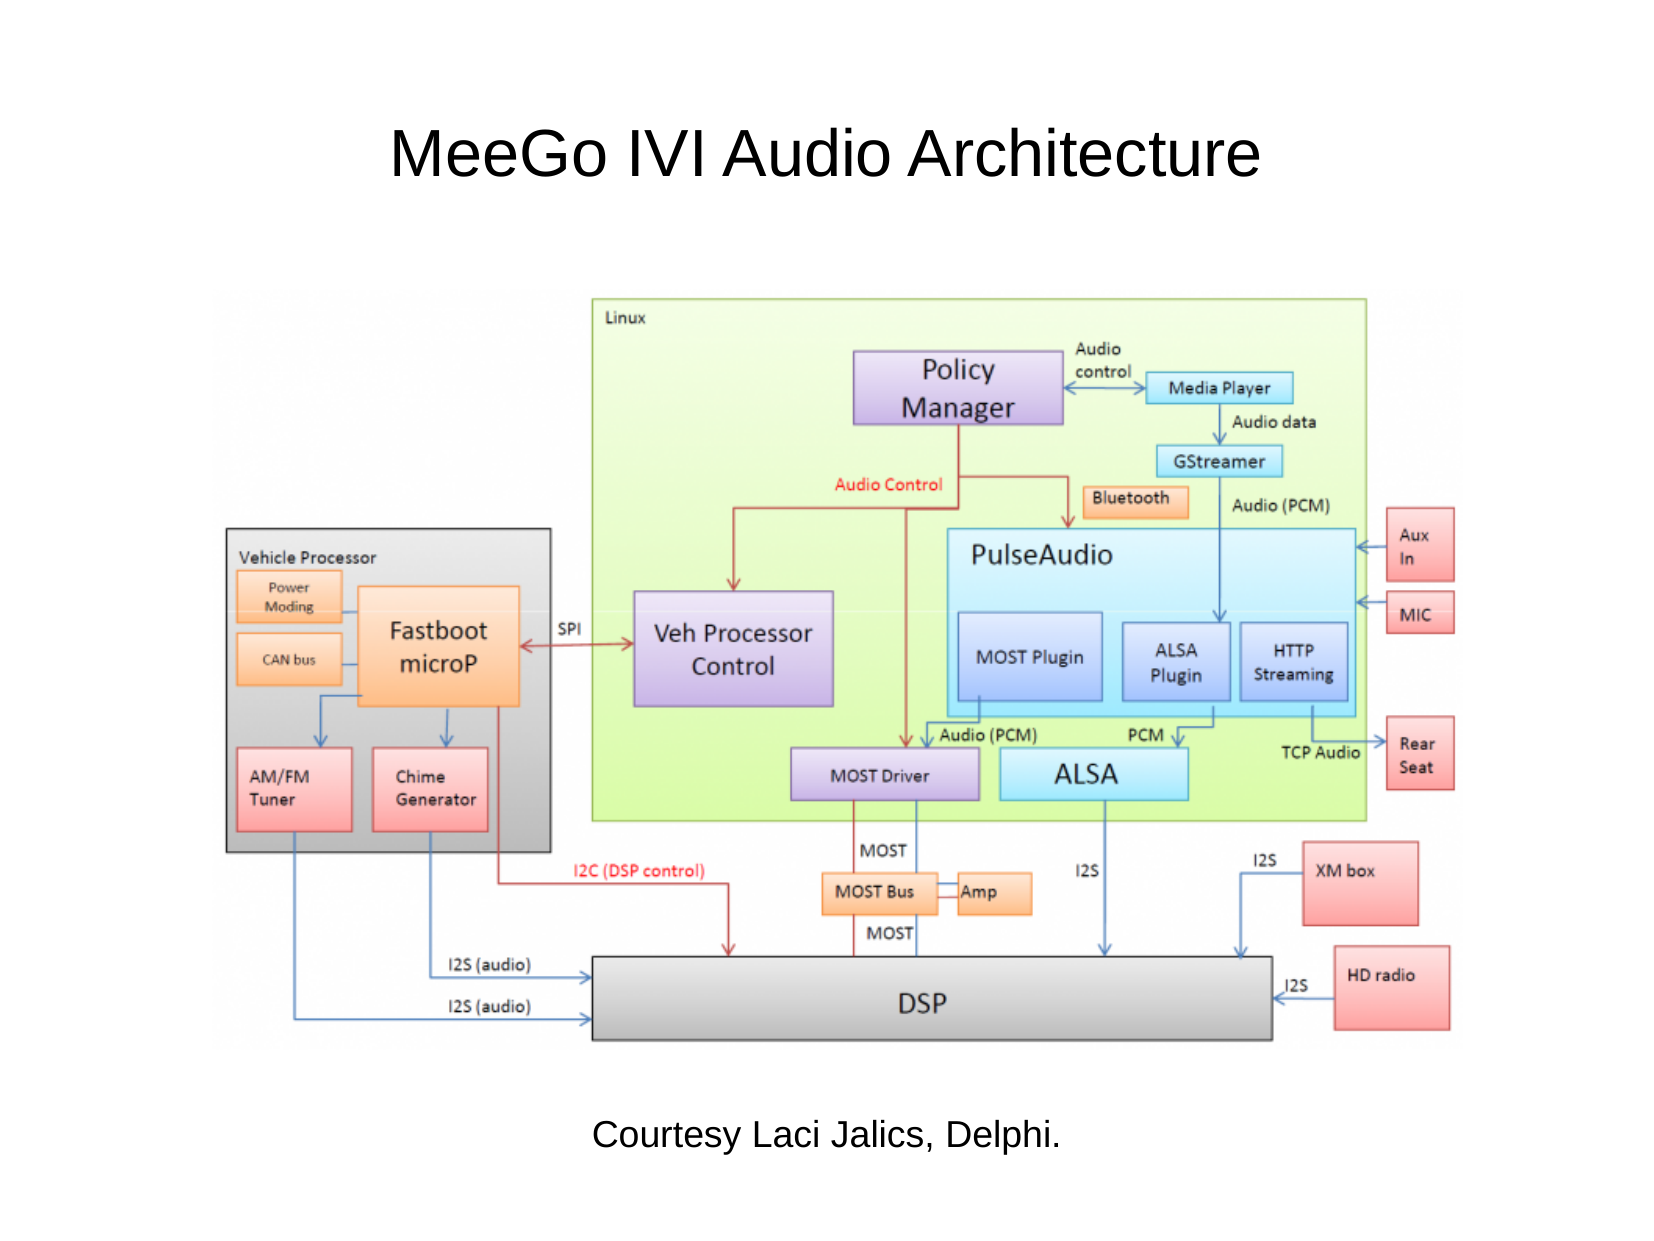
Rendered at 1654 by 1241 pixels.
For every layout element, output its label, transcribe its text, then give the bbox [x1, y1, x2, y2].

picture [212, 289, 1463, 1051]
title MeeGo IVI Audio Architecture [82, 49, 1571, 257]
text_box Courtesy Laci Jalics, Delphi. [577, 1105, 1077, 1163]
